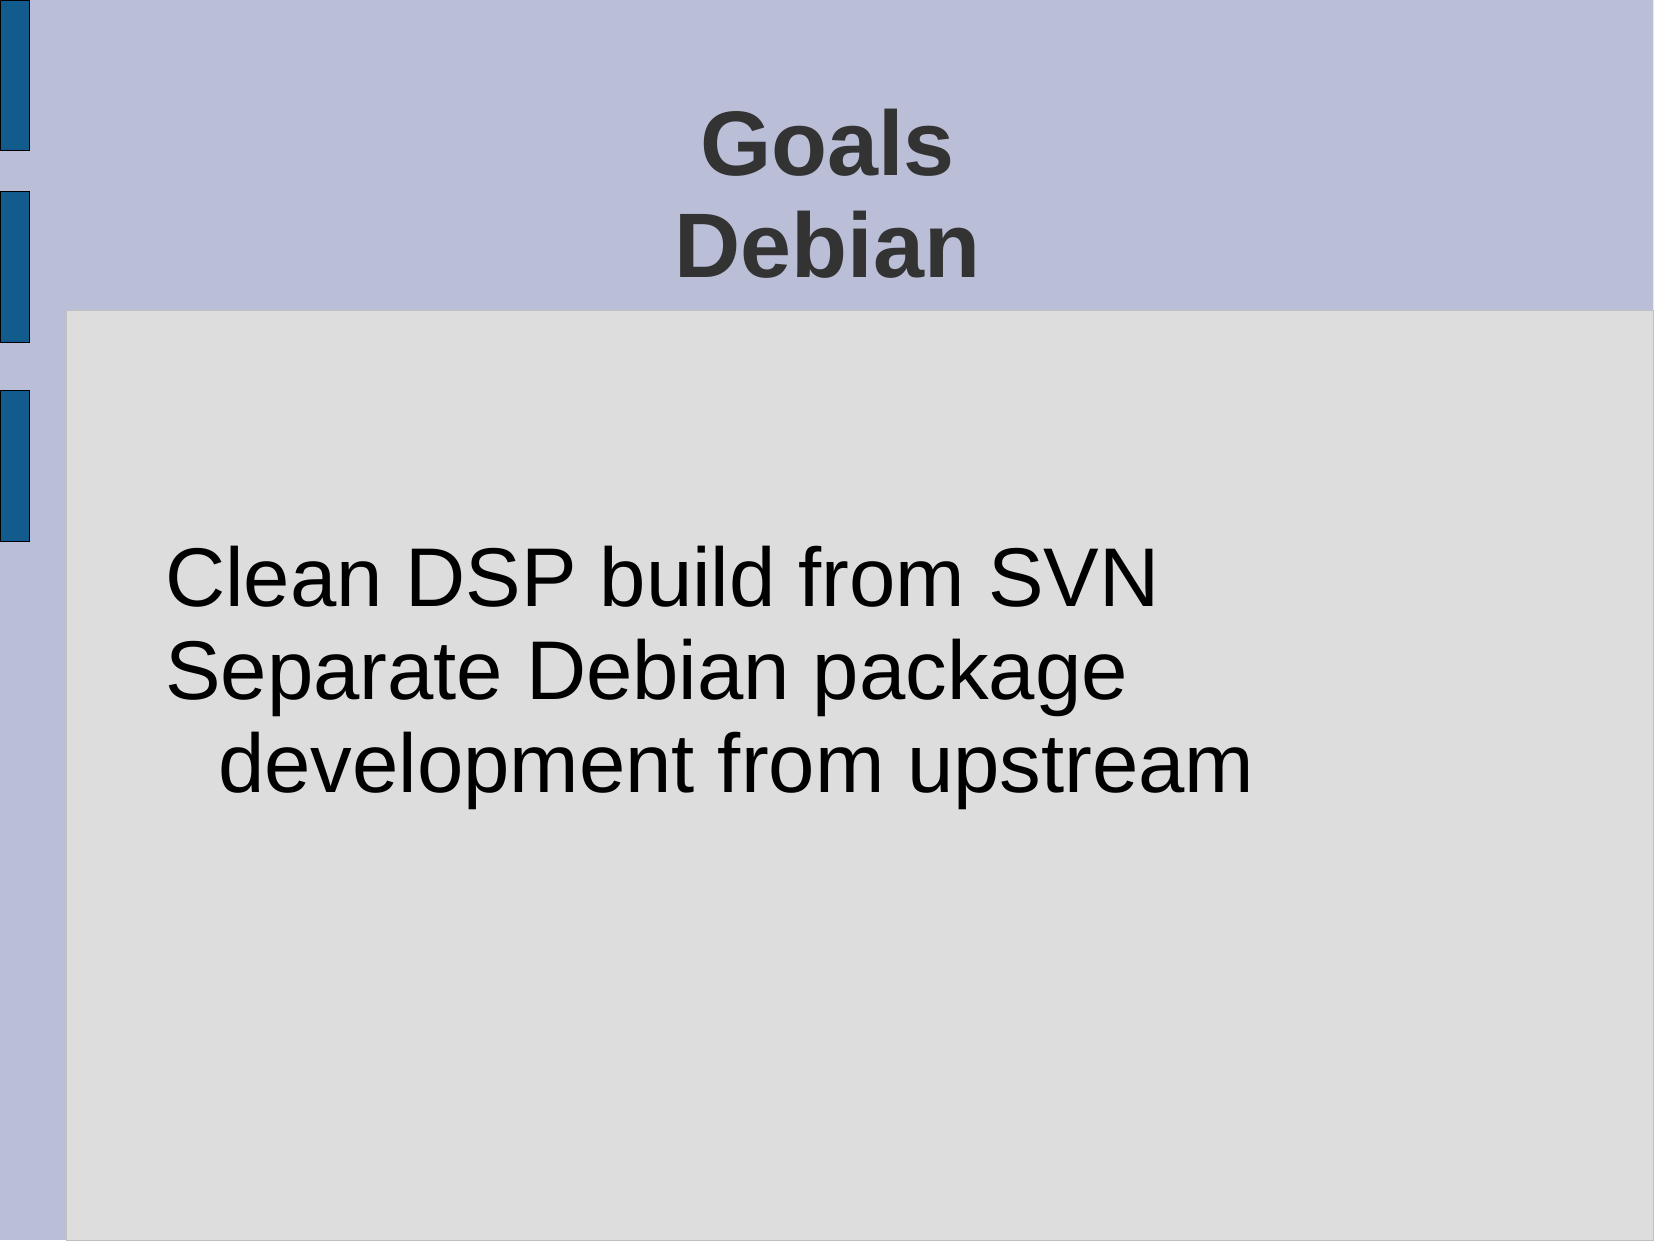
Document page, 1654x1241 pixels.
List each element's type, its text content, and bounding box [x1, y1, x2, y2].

list Clean DSP build from SVN Separate Debian package development from upstream [147, 531, 1560, 974]
title Goals Debian [121, 92, 1534, 298]
